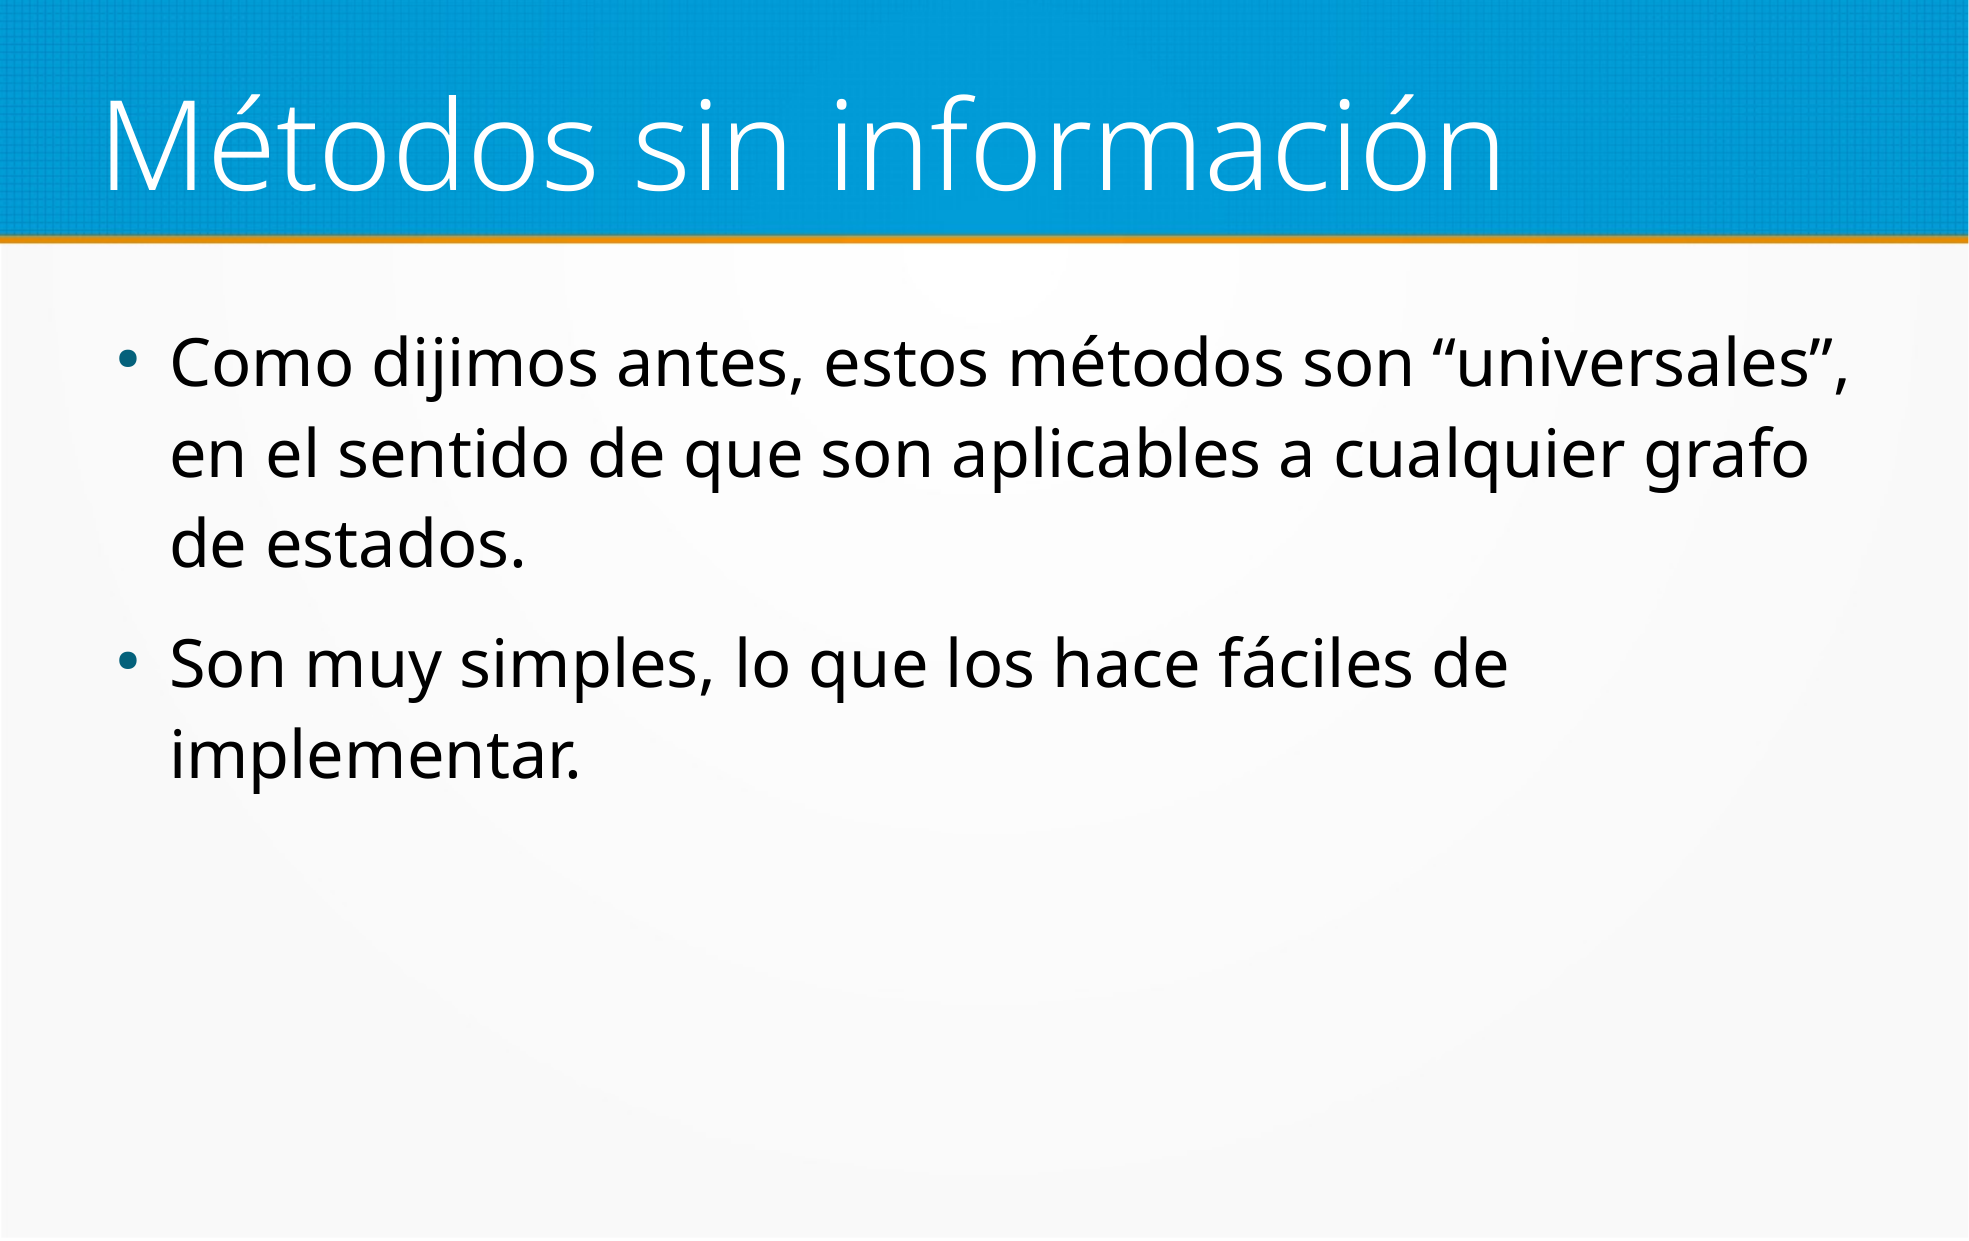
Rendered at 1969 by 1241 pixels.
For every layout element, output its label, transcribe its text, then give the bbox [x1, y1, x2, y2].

list Como dijimos antes, estos métodos son “universales”, en el sentido de que son aplicables a cualquier grafo de estados. Son muy simples, lo que los hace fáciles de implementar. [98, 315, 1861, 1081]
title Métodos sin información [98, 19, 1870, 227]
picture [0, 233, 1969, 1241]
